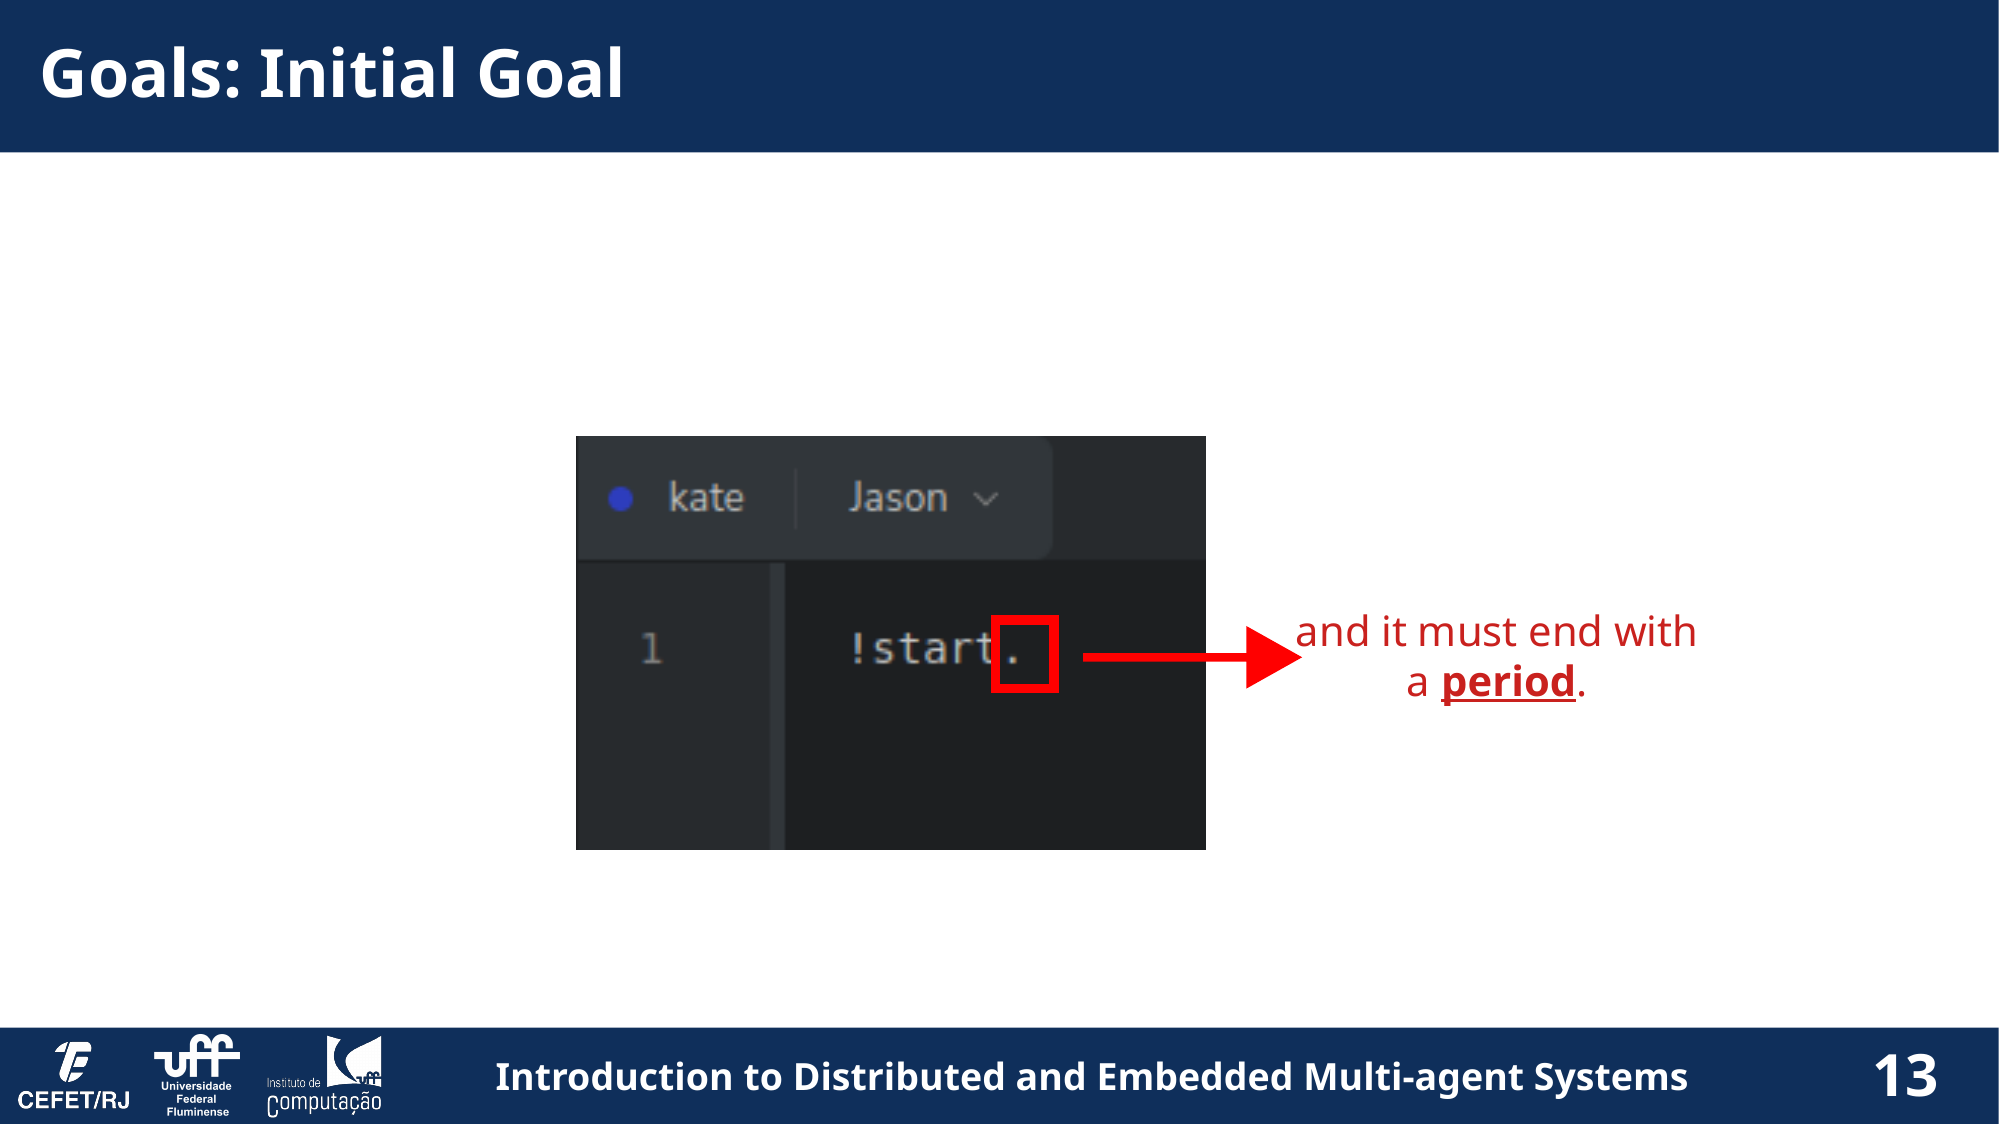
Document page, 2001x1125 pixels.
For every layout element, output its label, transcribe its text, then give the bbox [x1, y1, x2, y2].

picture [153, 1033, 241, 1121]
text_box Goals: Initial Goal [25, 23, 1999, 119]
picture [265, 1033, 383, 1118]
text_box and it must end with a period. [1279, 596, 1716, 712]
picture [18, 1021, 129, 1125]
picture [576, 436, 1206, 850]
text_box [1083, 625, 1303, 689]
